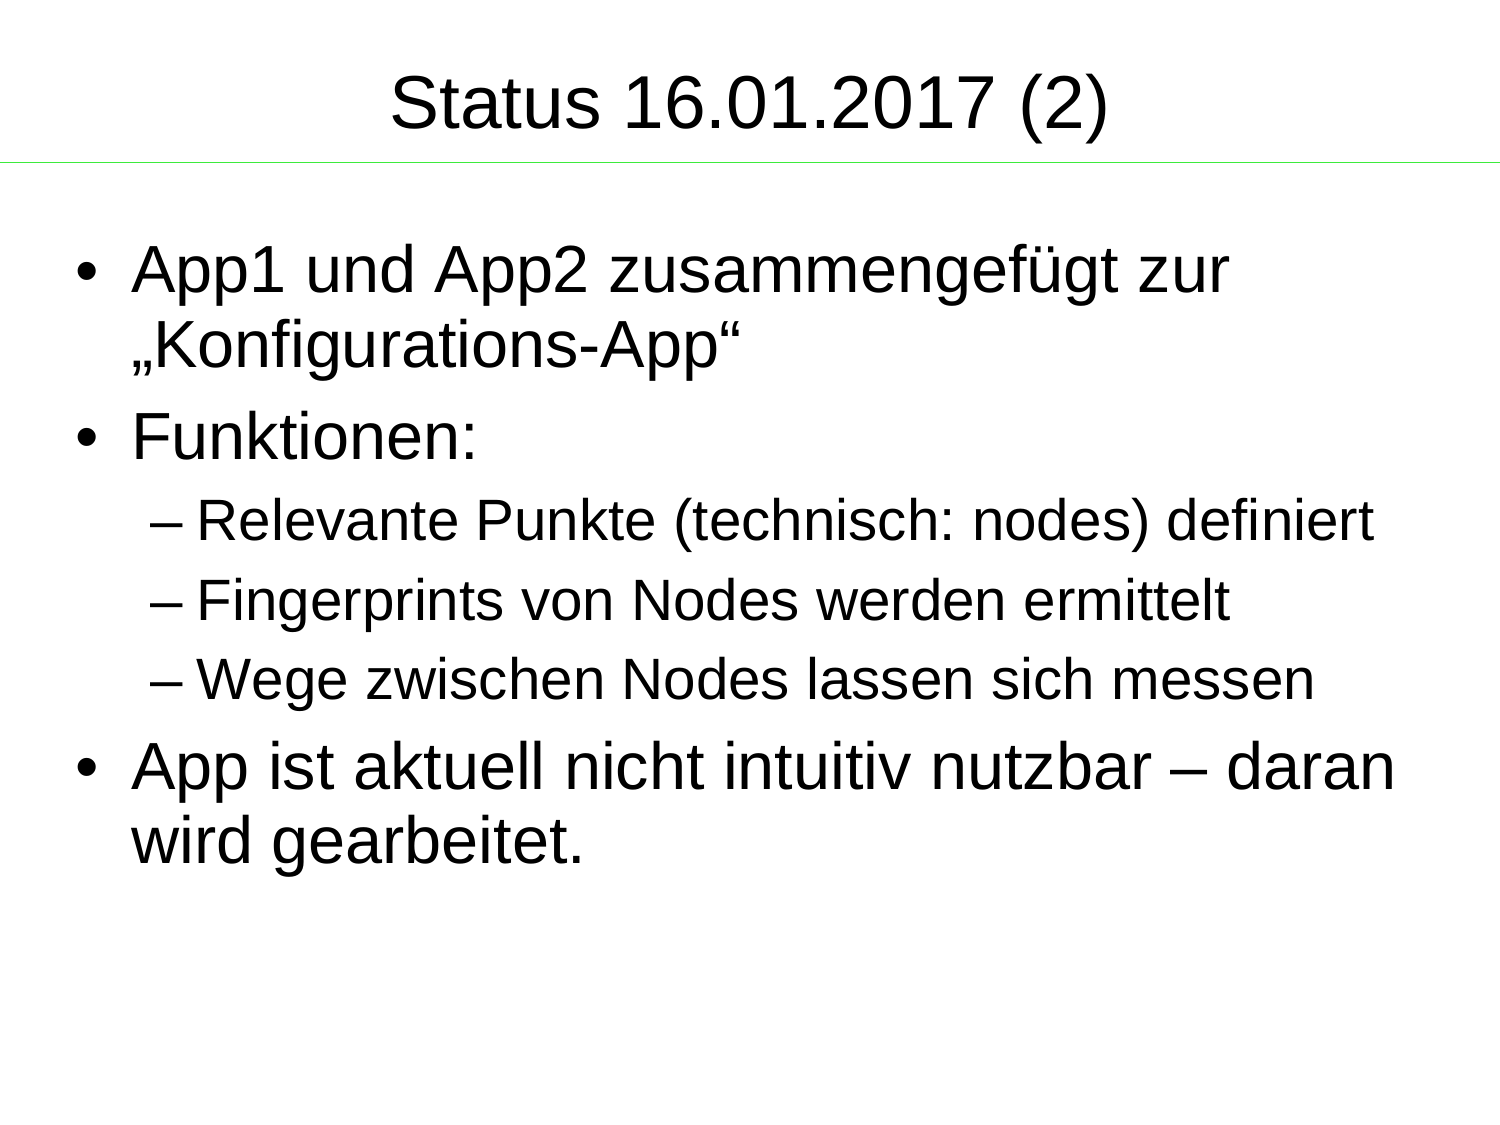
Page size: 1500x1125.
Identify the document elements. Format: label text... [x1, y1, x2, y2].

title Status 16.01.2017 (2) [75, 49, 1426, 156]
list App1 und App2 zusammengefügt zur „Konfigurations-App“ Funktionen: Relevante Punkte (technisch: nodes) definiert Fingerprints von Nodes werden ermittelt Wege zwischen Nodes lassen sich messen App ist aktuell nicht intuitiv nutzbar – daran wird gearbeitet. [75, 232, 1426, 886]
